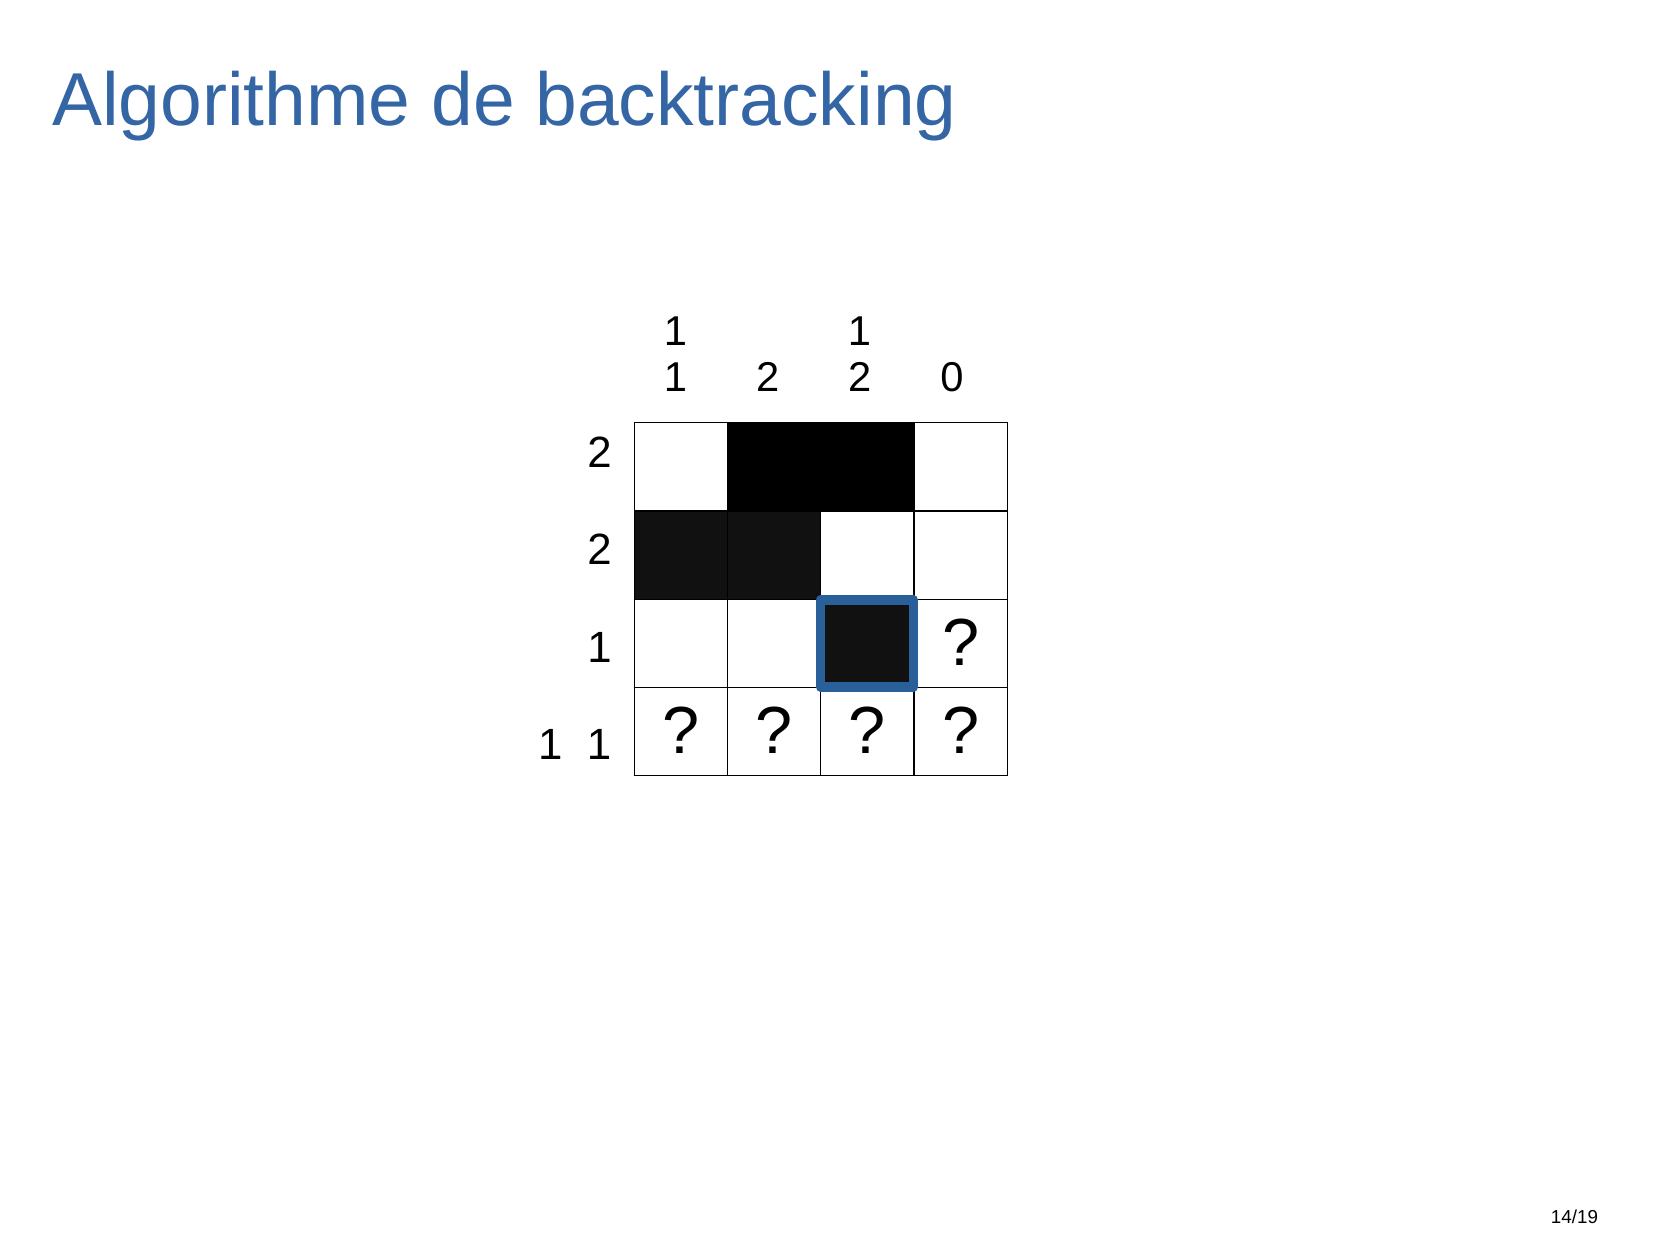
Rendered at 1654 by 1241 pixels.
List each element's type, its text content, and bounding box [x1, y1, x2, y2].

table_cell ? [915, 688, 1007, 775]
table_cell ? [635, 688, 727, 775]
table_cell [825, 605, 909, 682]
table_cell [728, 512, 820, 599]
table_cell [635, 512, 727, 599]
table_cell [635, 600, 727, 687]
text_box 14/19 [1536, 1198, 1613, 1235]
table_cell ? [821, 692, 913, 775]
table_header [728, 423, 820, 510]
text_box Algorithme de backtracking [37, 50, 976, 151]
table_cell [728, 600, 816, 687]
table_header [915, 423, 1007, 510]
table_cell ? [728, 688, 820, 775]
table_cell [821, 512, 913, 595]
table_header [635, 423, 727, 510]
table_cell ? [918, 600, 1007, 687]
text_box 2 2 1 1 1 [523, 420, 633, 826]
table_cell [915, 512, 1007, 599]
table_header [821, 423, 913, 510]
text_box 1 1 1 2 2 0 [637, 300, 992, 408]
